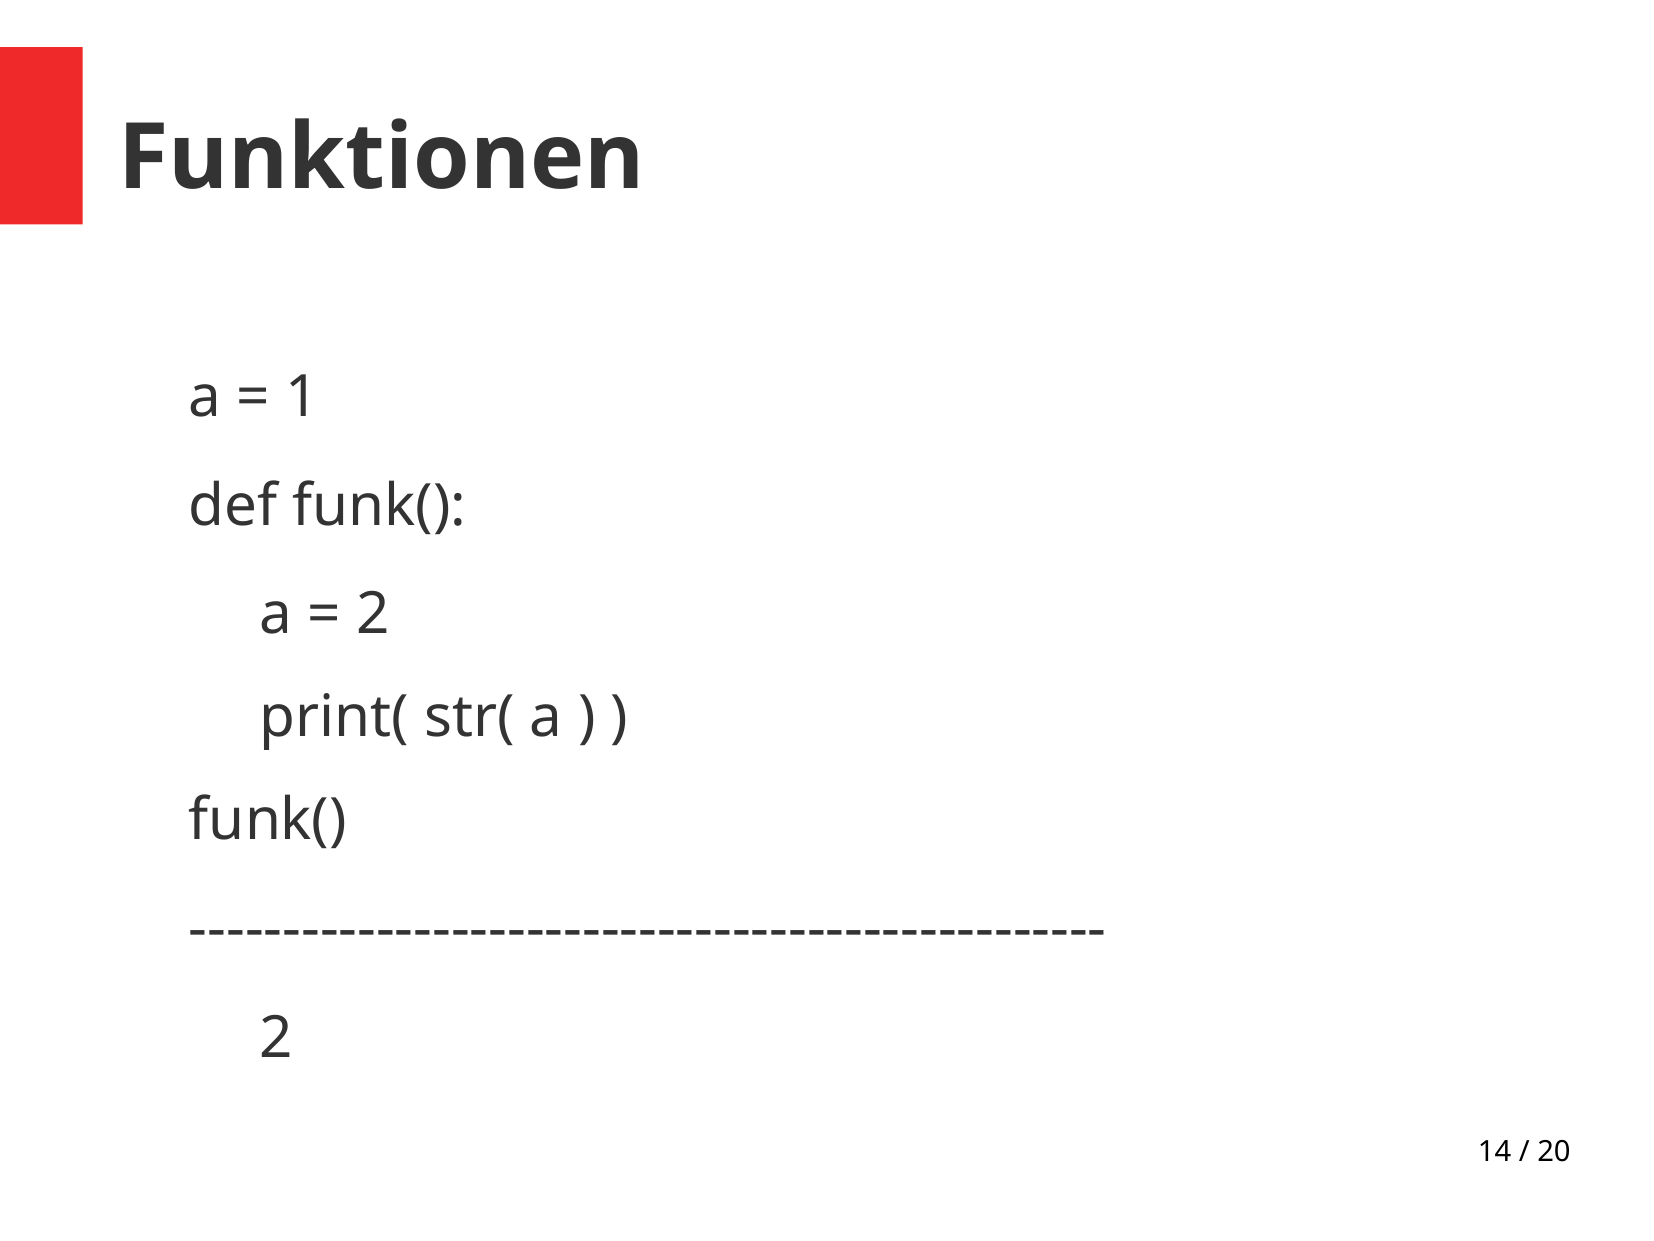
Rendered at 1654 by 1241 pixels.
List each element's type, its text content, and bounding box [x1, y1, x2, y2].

title Funktionen [118, 49, 1571, 257]
list a = 1 def funk(): a = 2 print( str( a ) ) funk() ------------------------------------------------- 2 [118, 354, 1536, 1074]
